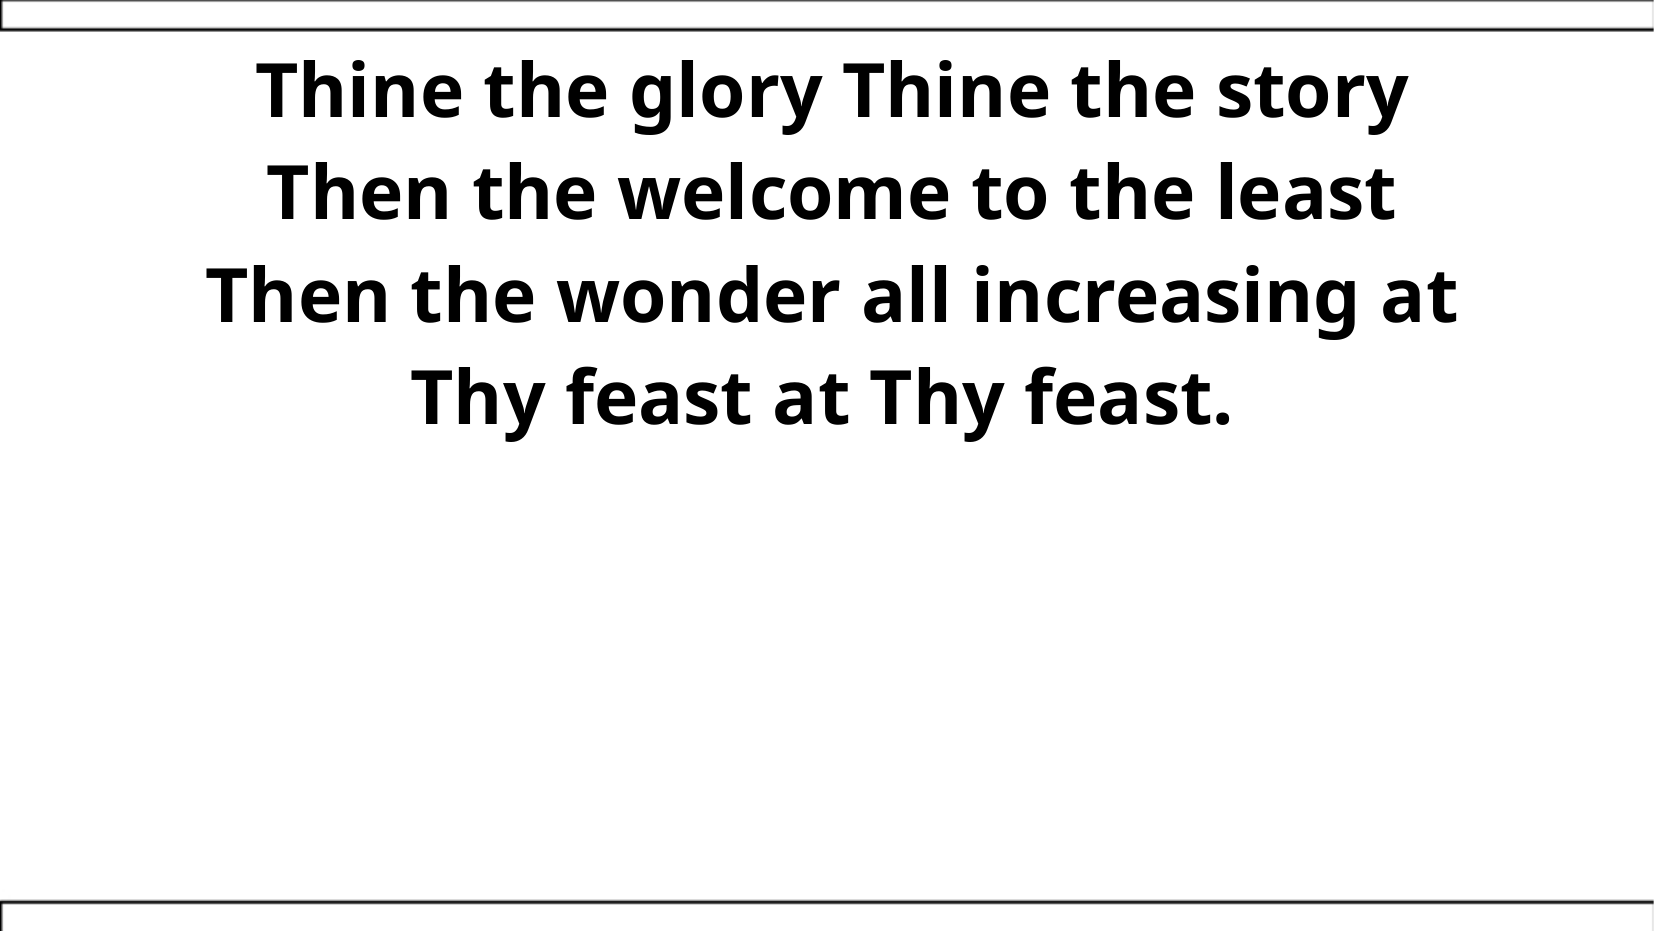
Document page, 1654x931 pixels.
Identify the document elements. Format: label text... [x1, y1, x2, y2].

picture [0, 0, 1654, 931]
text_box Thine the glory Thine the story Then the welcome to the least Then the wonder all increasing at Thy feast at Thy feast. [90, 30, 1576, 445]
